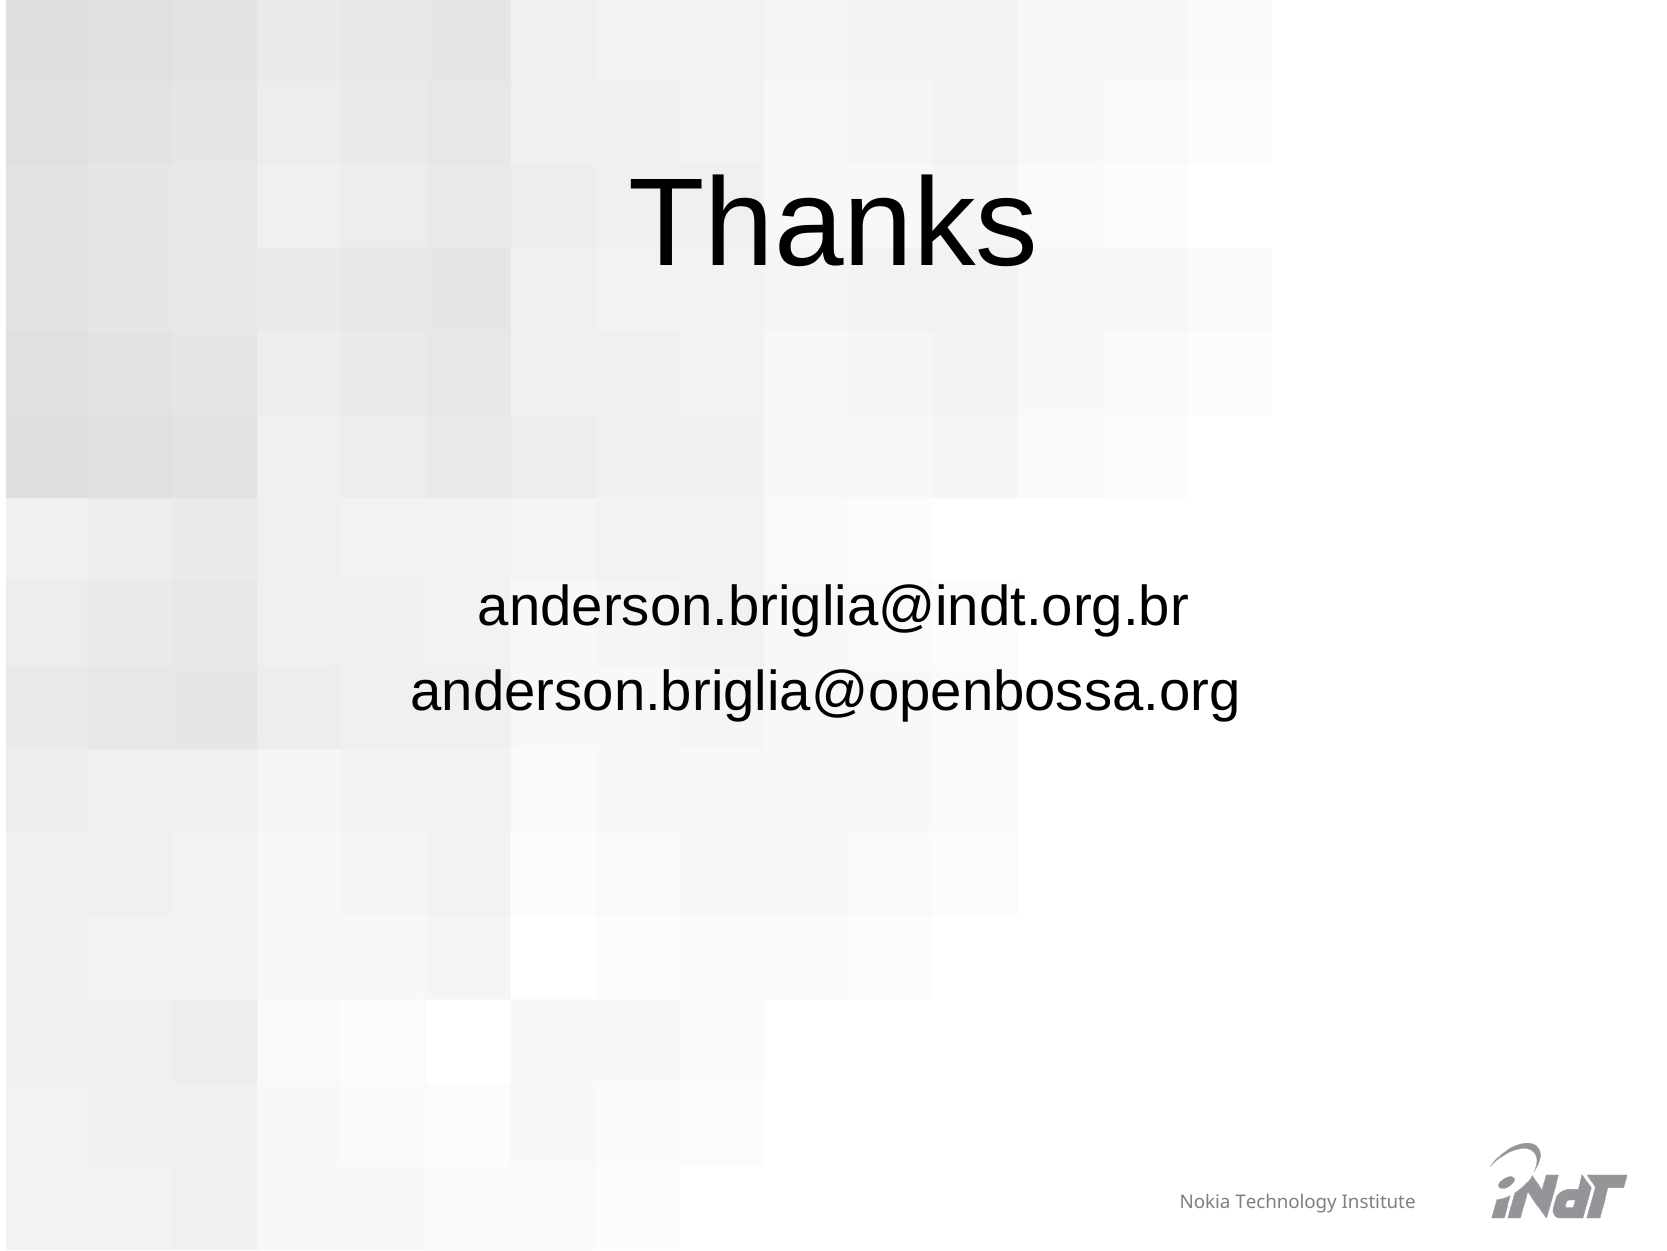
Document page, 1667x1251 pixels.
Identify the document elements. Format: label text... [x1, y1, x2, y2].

title Thanks [124, 110, 1542, 320]
subtitle anderson.briglia@indt.org.br anderson.briglia@openbossa.org [124, 360, 1542, 1187]
picture [5, 0, 1667, 1251]
